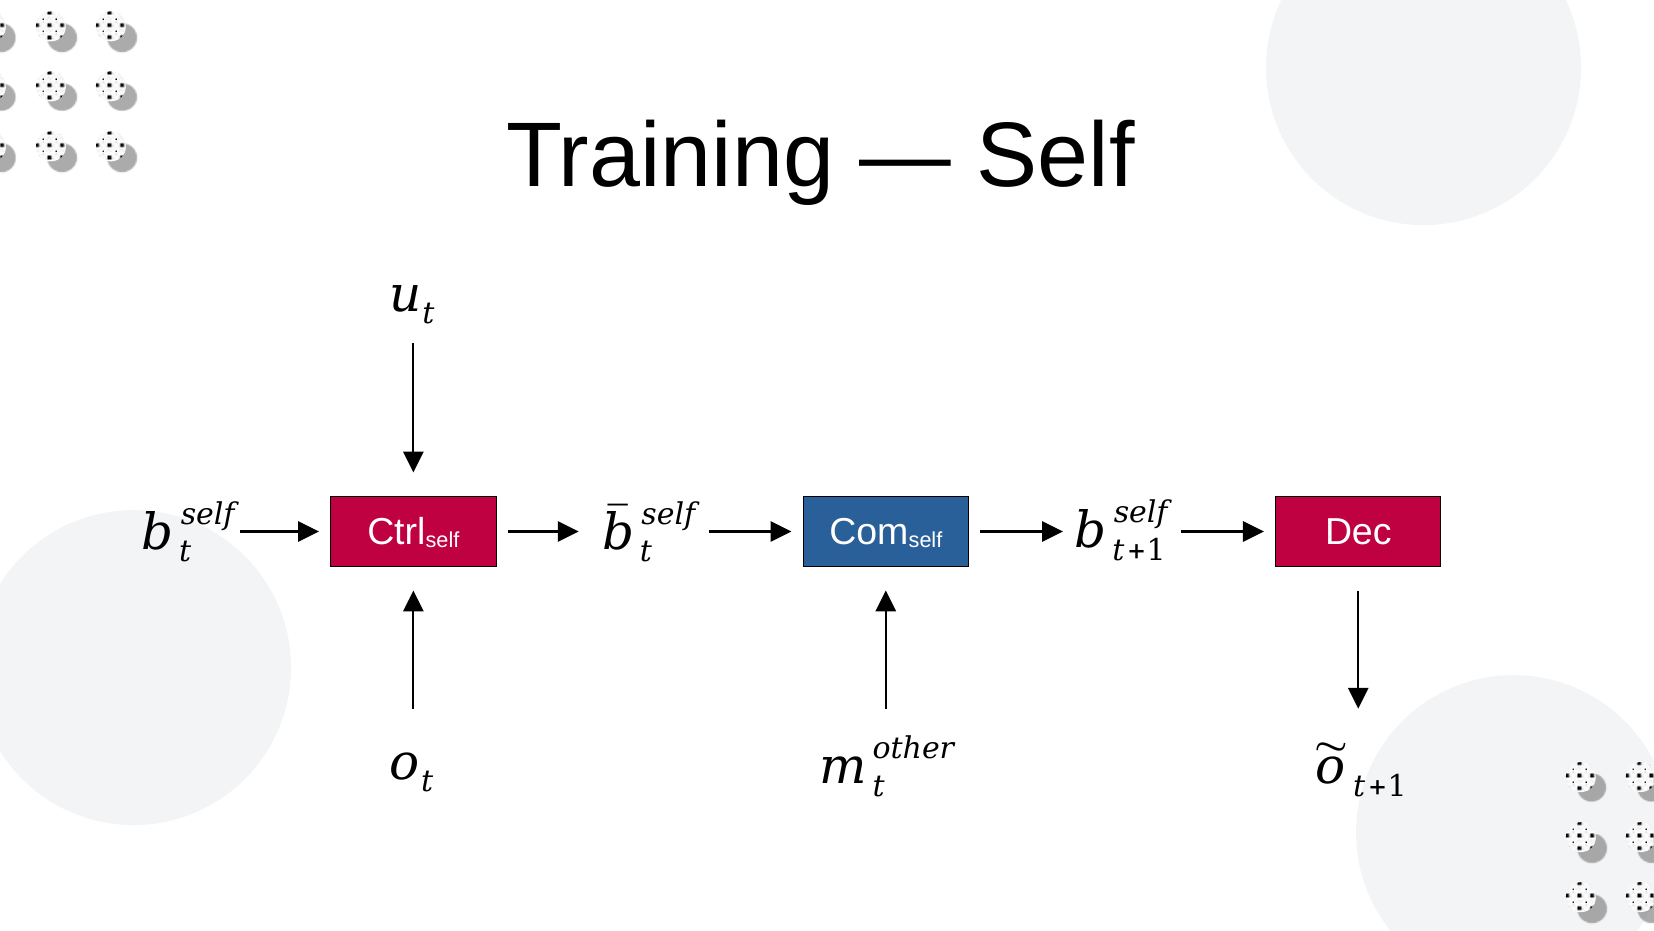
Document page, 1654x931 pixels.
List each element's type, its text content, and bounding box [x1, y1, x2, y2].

title Training — Self [76, 76, 1565, 233]
picture [1565, 822, 1596, 853]
picture [1625, 882, 1654, 913]
chart [819, 730, 957, 804]
picture [35, 131, 67, 162]
picture [1625, 762, 1654, 793]
chart [1074, 494, 1174, 567]
picture [1565, 762, 1596, 793]
picture [0, 14, 6, 39]
picture [95, 11, 126, 42]
picture [100, 71, 122, 76]
chart [389, 264, 436, 331]
chart [389, 732, 435, 799]
picture [1625, 822, 1654, 853]
chart [602, 496, 702, 569]
text_box Dec [1275, 496, 1441, 567]
text_box Ctrlself [330, 496, 497, 567]
chart [141, 496, 241, 569]
picture [1565, 882, 1596, 913]
picture [35, 11, 66, 42]
picture [0, 134, 7, 159]
picture [35, 71, 66, 102]
chart [1311, 736, 1407, 804]
picture [0, 74, 6, 99]
text_box Comself [803, 496, 969, 567]
